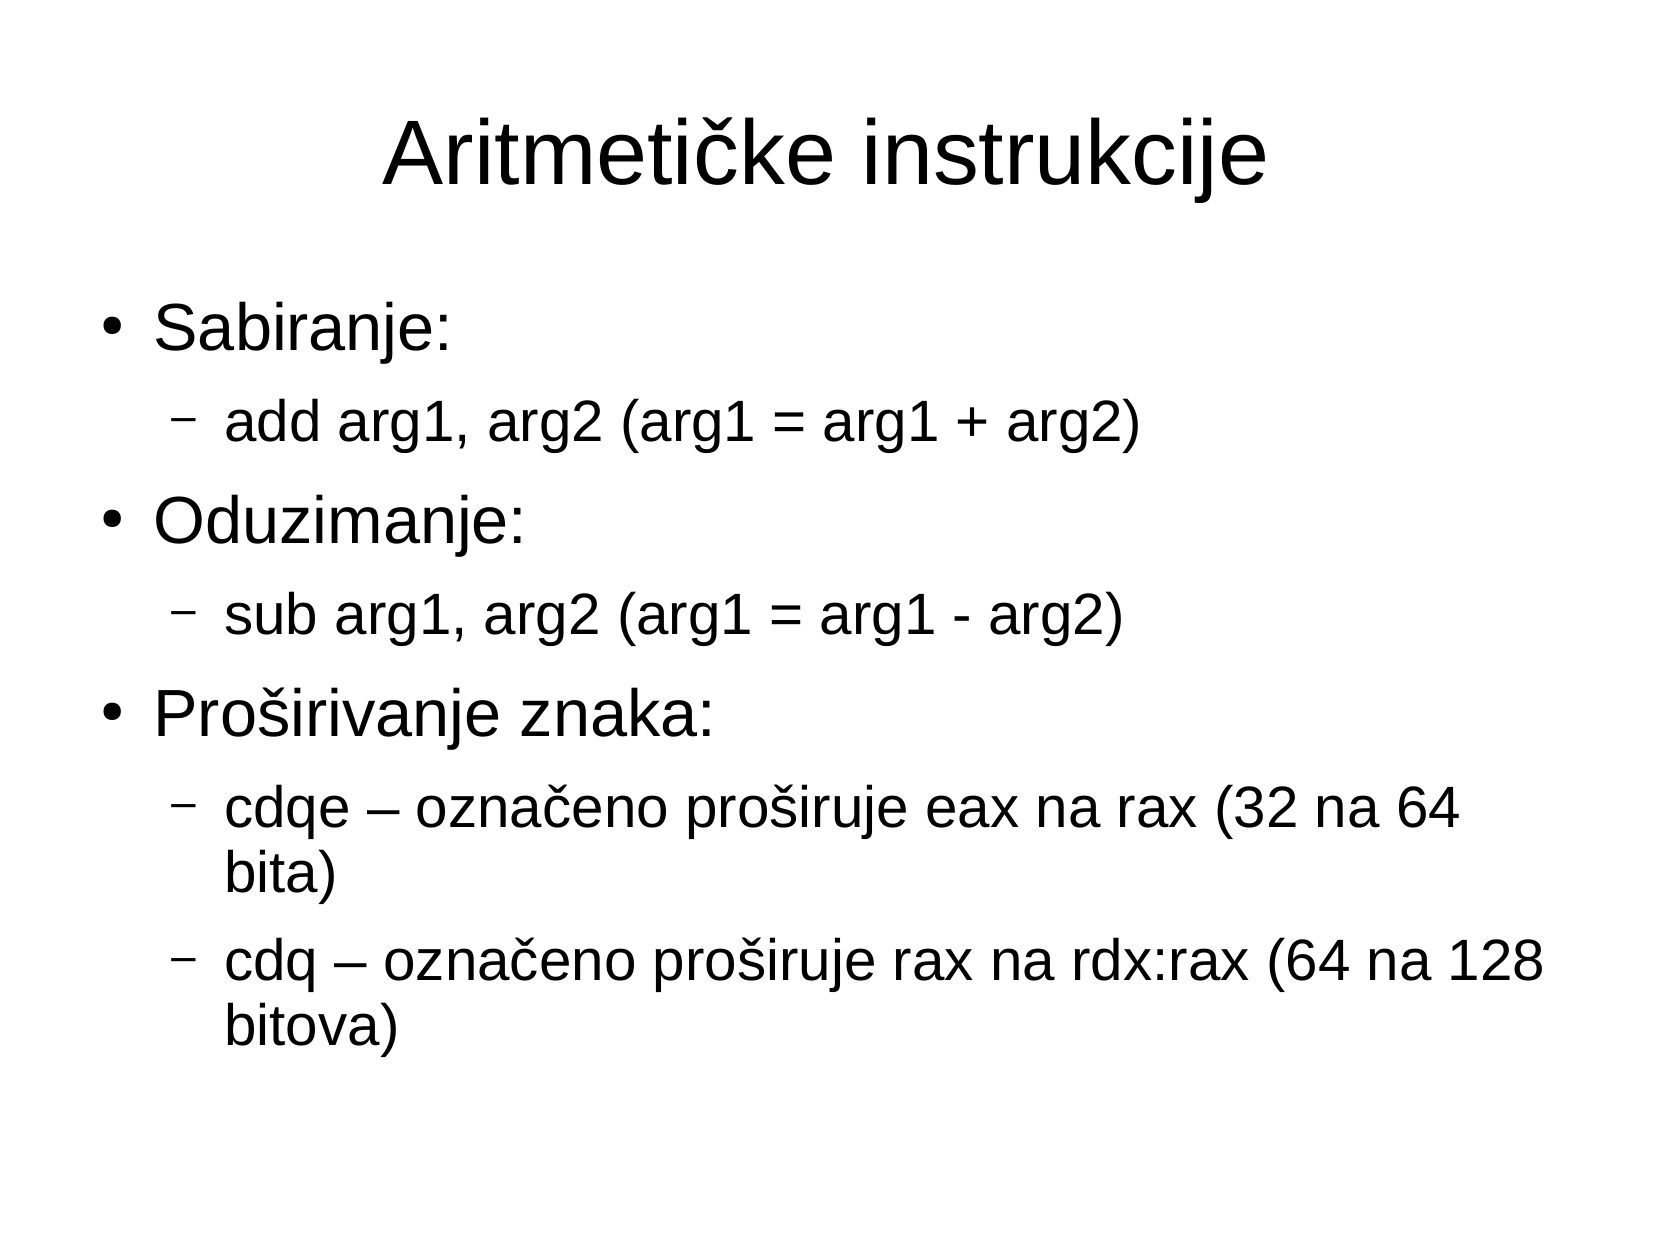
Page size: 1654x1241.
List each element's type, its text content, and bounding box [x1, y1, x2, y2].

title Aritmetičke instrukcije [82, 49, 1571, 257]
list Sabiranje: add arg1, arg2 (arg1 = arg1 + arg2) Oduzimanje: sub arg1, arg2 (arg1 = arg1 - arg2) Proširivanje znaka: cdqe – označeno proširuje eax na rax (32 na 64 bita) cdq – označeno proširuje rax na rdx:rax (64 na 128 bitova) [82, 290, 1571, 1171]
